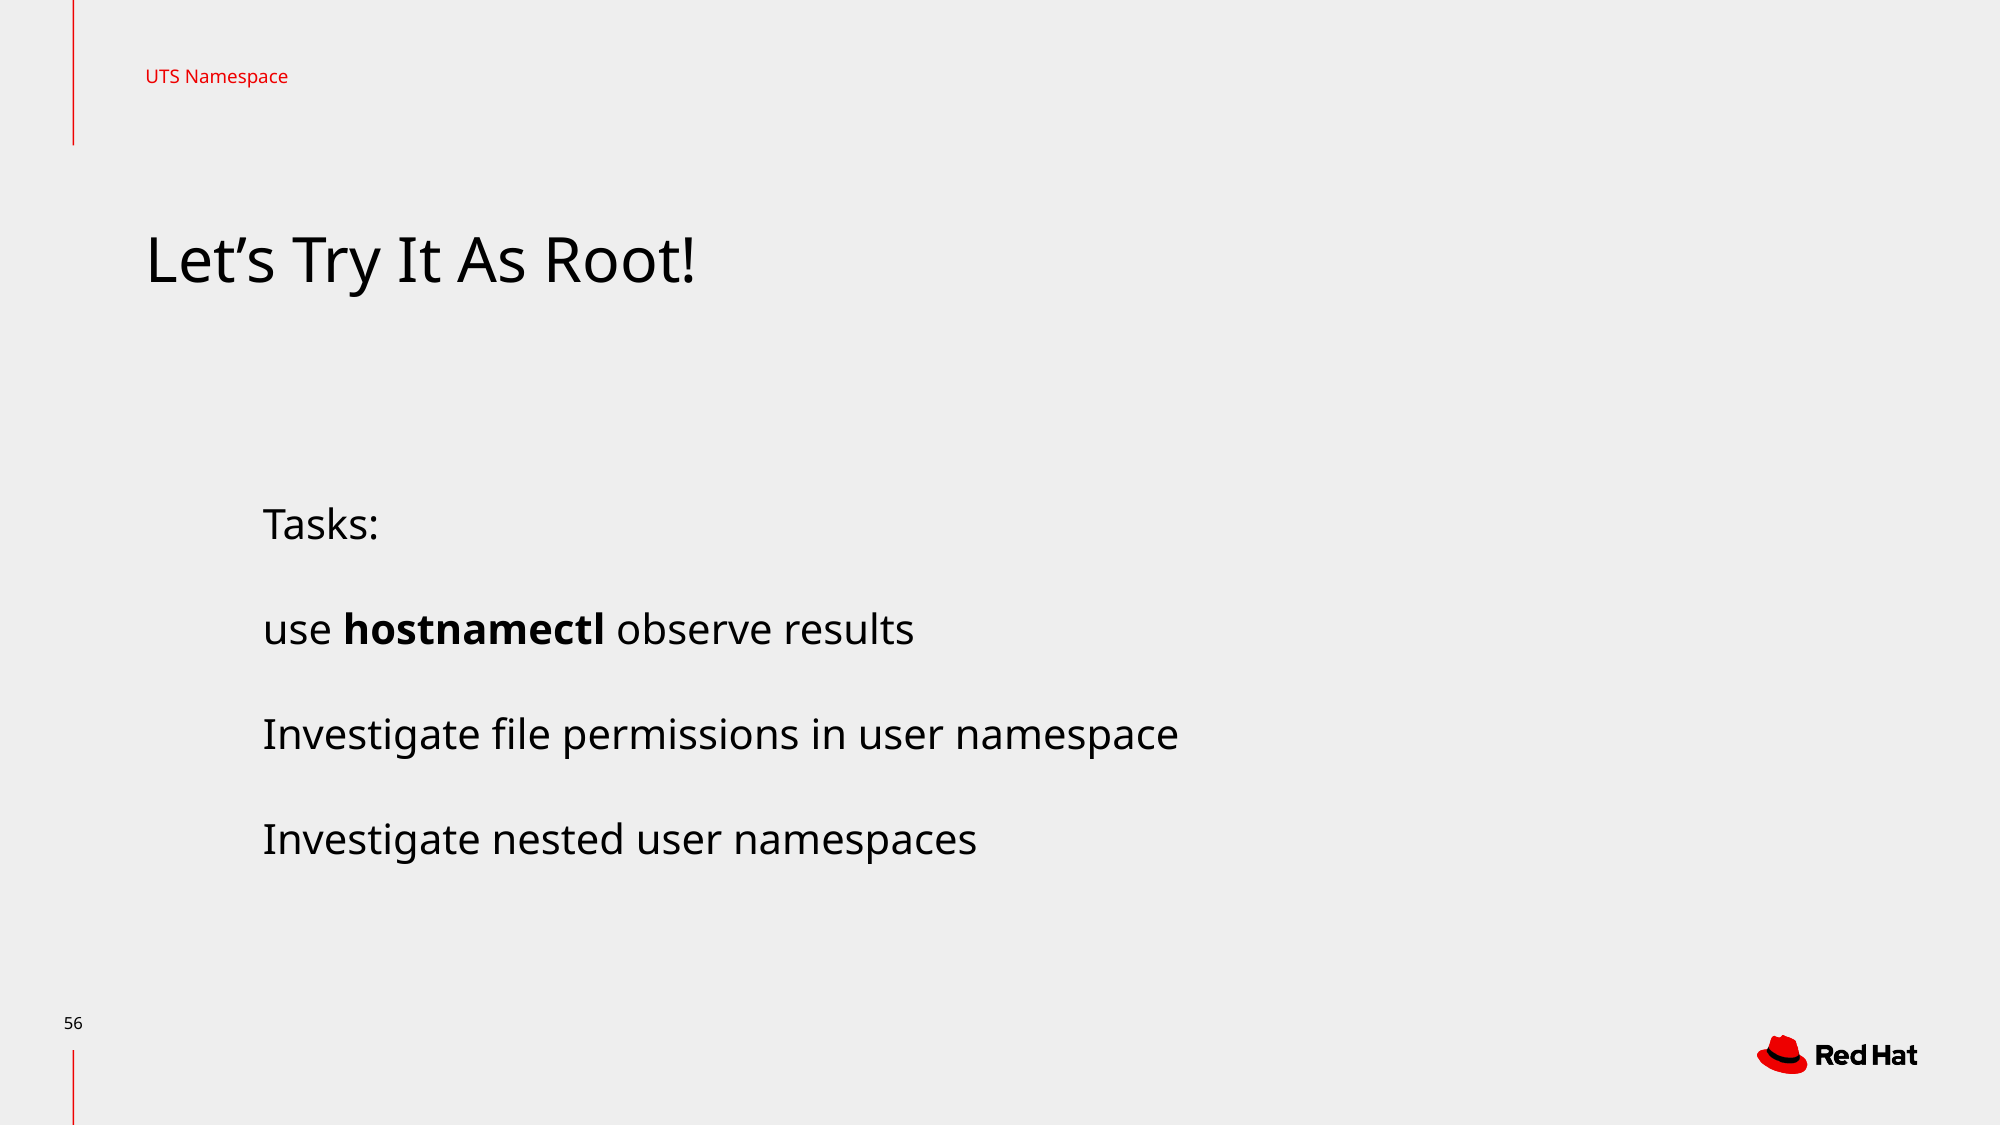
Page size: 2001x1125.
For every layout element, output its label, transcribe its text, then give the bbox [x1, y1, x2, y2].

slide_number <number> [13, 1012, 134, 1036]
title Let’s Try It As Root! [73, 193, 1713, 353]
subtitle UTS Namespace [73, 9, 919, 143]
picture [1757, 1035, 1918, 1074]
title Tasks: use hostnamectl observe results Investigate file permissions in user namespace Investigate nested user namespaces [262, 442, 1516, 1012]
